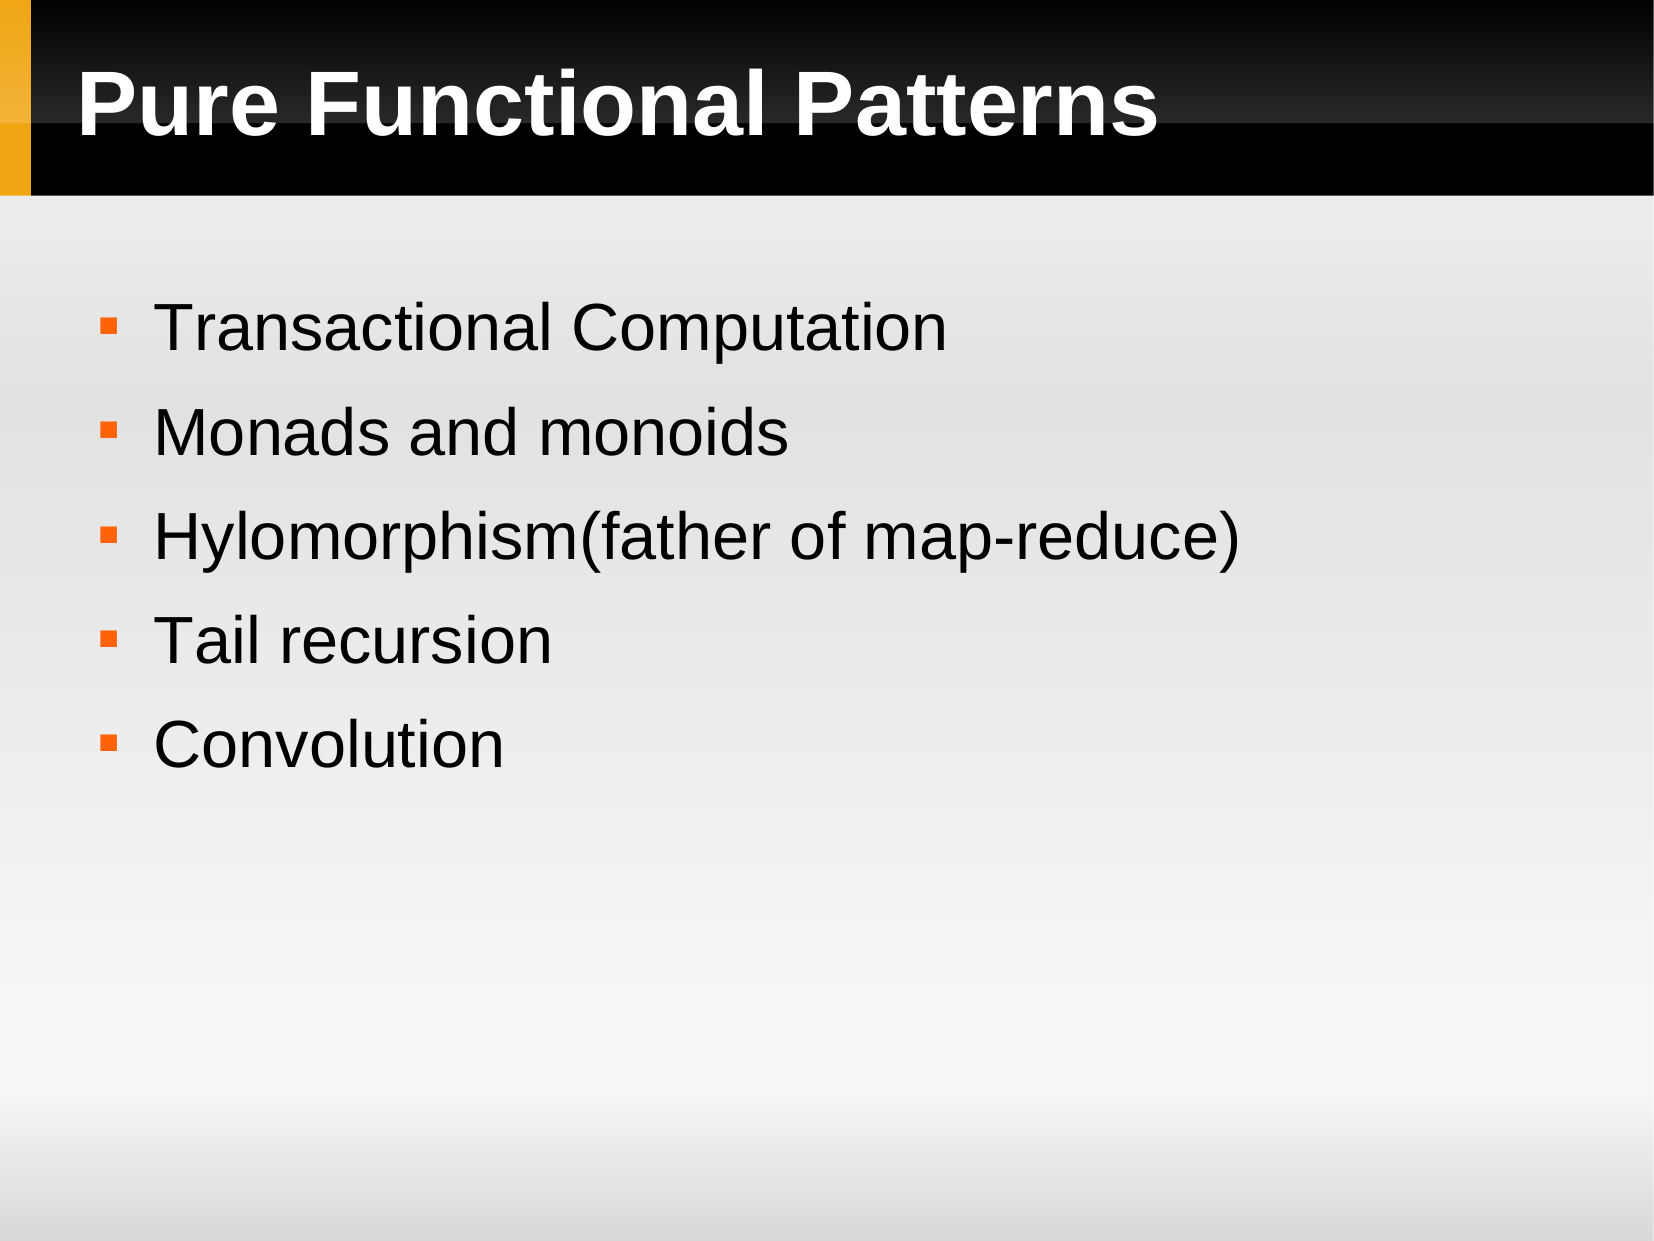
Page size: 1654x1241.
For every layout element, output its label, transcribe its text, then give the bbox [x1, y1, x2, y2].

title Pure Functional Patterns [76, 0, 1565, 208]
list Transactional Computation Monads and monoids Hylomorphism(father of map-reduce) Tail recursion Convolution [82, 290, 1571, 1109]
picture [0, 0, 1654, 1241]
